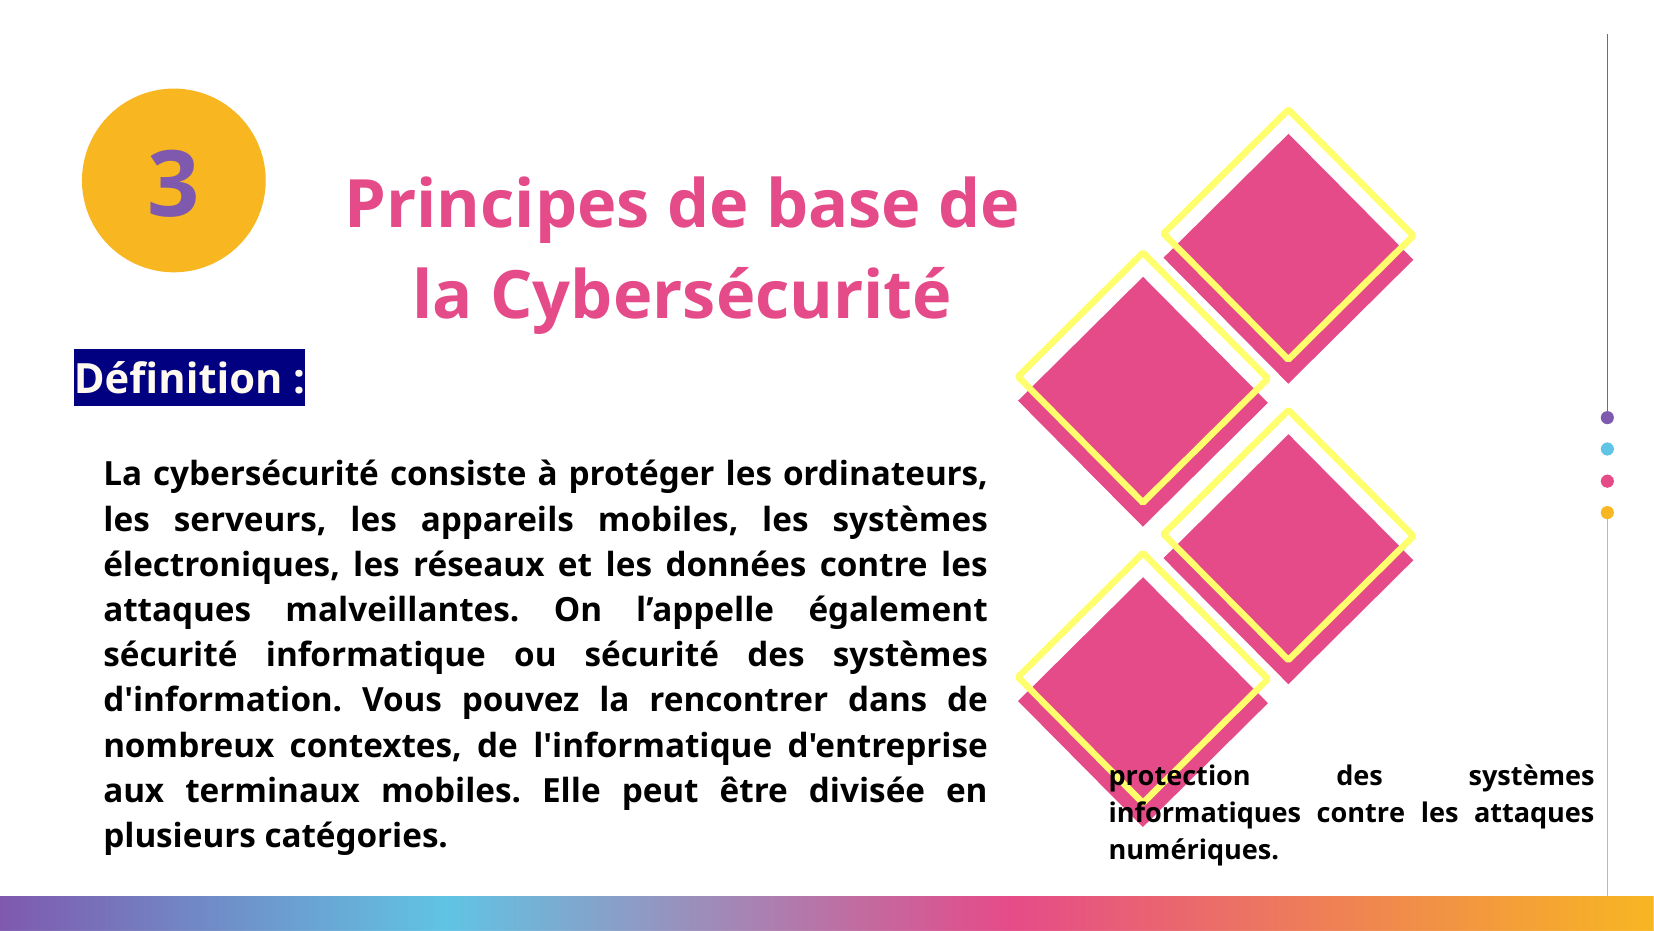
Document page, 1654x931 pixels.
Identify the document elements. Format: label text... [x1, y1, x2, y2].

title protection des systèmes informatiques contre les attaques numériques. [1108, 738, 1595, 886]
text_box La cybersécurité consiste à protéger les ordinateurs, les serveurs, les appareils mobiles, les systèmes électroniques, les réseaux et les données contre les attaques malveillantes. On l’appelle également sécurité informatique ou sécurité des systèmes d'information. Vous pouvez la rencontrer dans de nombreux contextes, de l'informatique d'entreprise aux terminaux mobiles. Elle peut être divisée en plusieurs catégories. [88, 442, 1004, 865]
title Principes de base de la Cybersécurité [320, 155, 1046, 338]
text_box Définition : [59, 341, 355, 414]
picture [0, 896, 1654, 931]
text_box 3 [81, 88, 266, 273]
